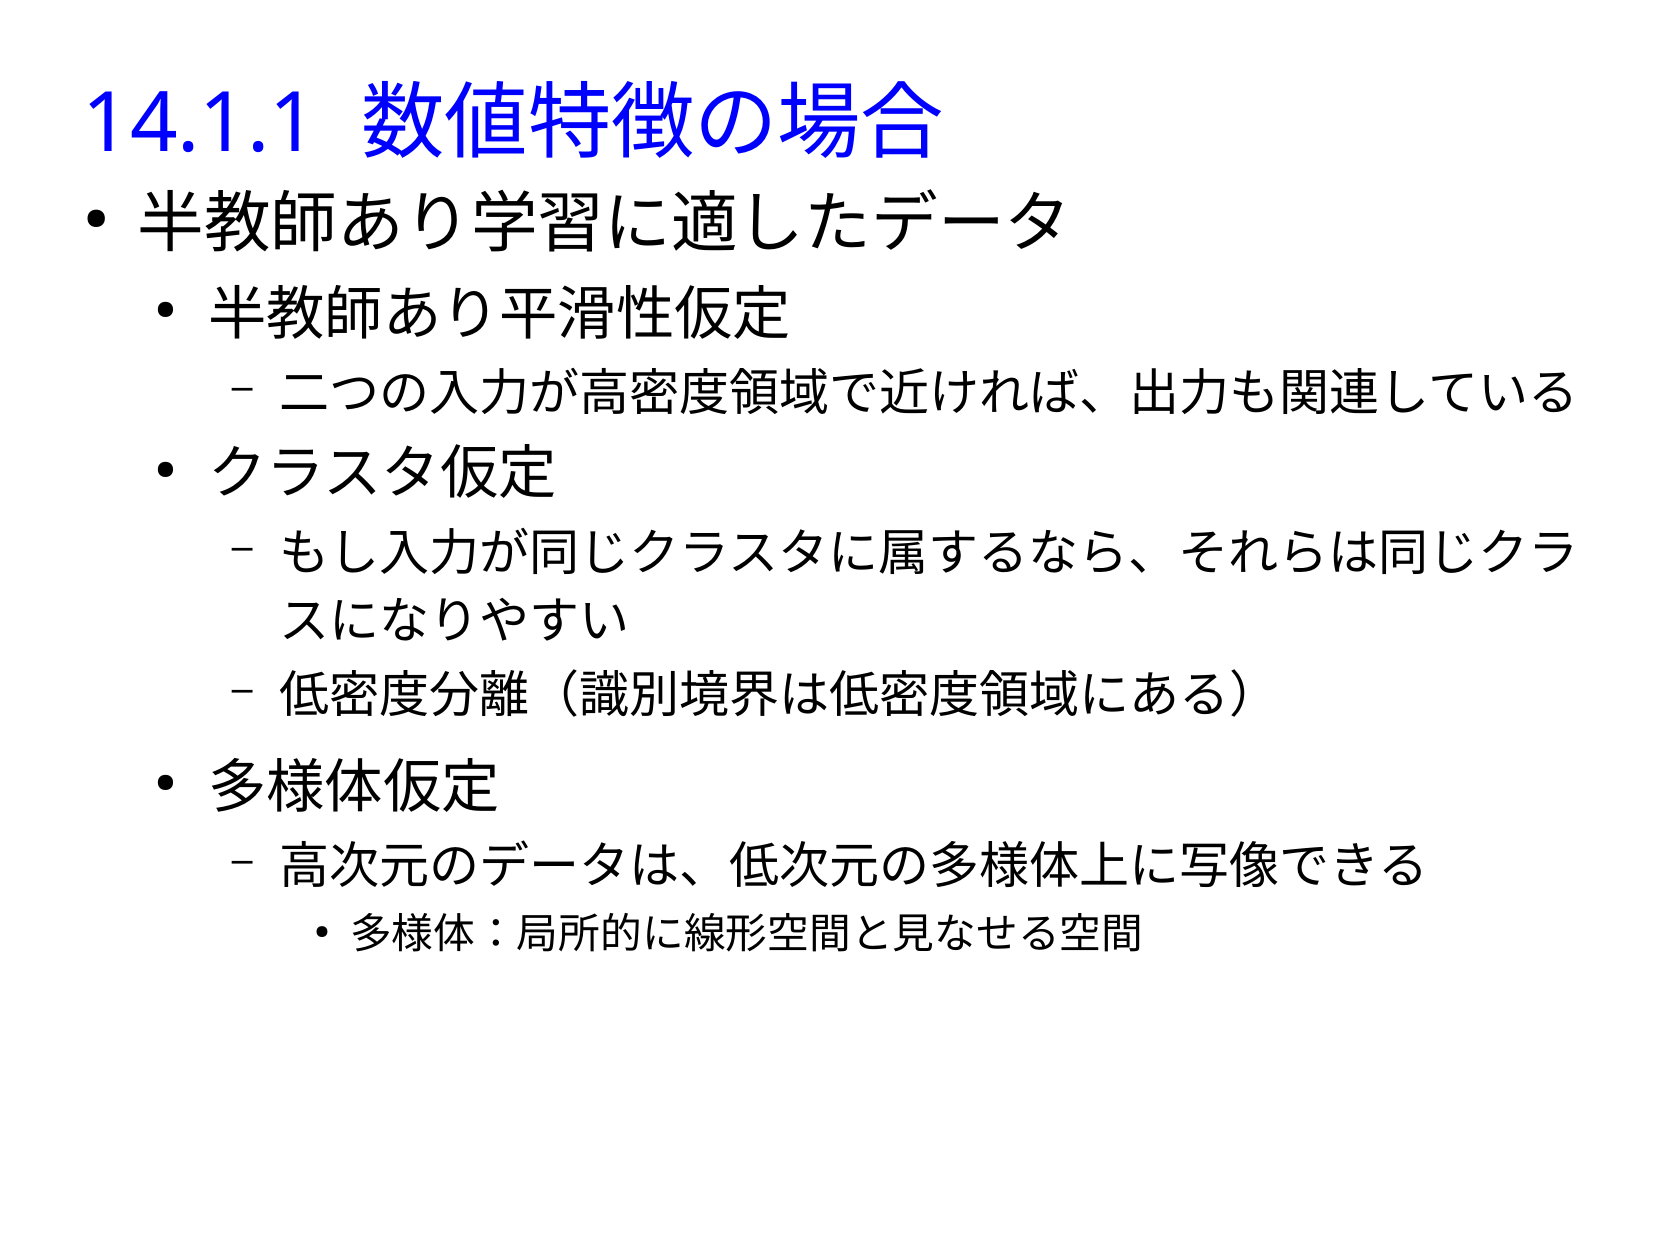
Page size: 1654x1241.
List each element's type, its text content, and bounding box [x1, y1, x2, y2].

title 14.1.1 数値特徴の場合 [82, 43, 1571, 175]
list 半教師あり学習に適したデータ 半教師あり平滑性仮定 二つの入力が高密度領域で近ければ、出力も関連している クラスタ仮定 もし入力が同じクラスタに属するなら、それらは同じクラスになりやすい 低密度分離（識別境界は低密度領域にある） 多様体仮定 高次元のデータは、低次元の多様体上に写像できる 多様体：局所的に線形空間と見なせる空間 [66, 175, 1593, 1178]
